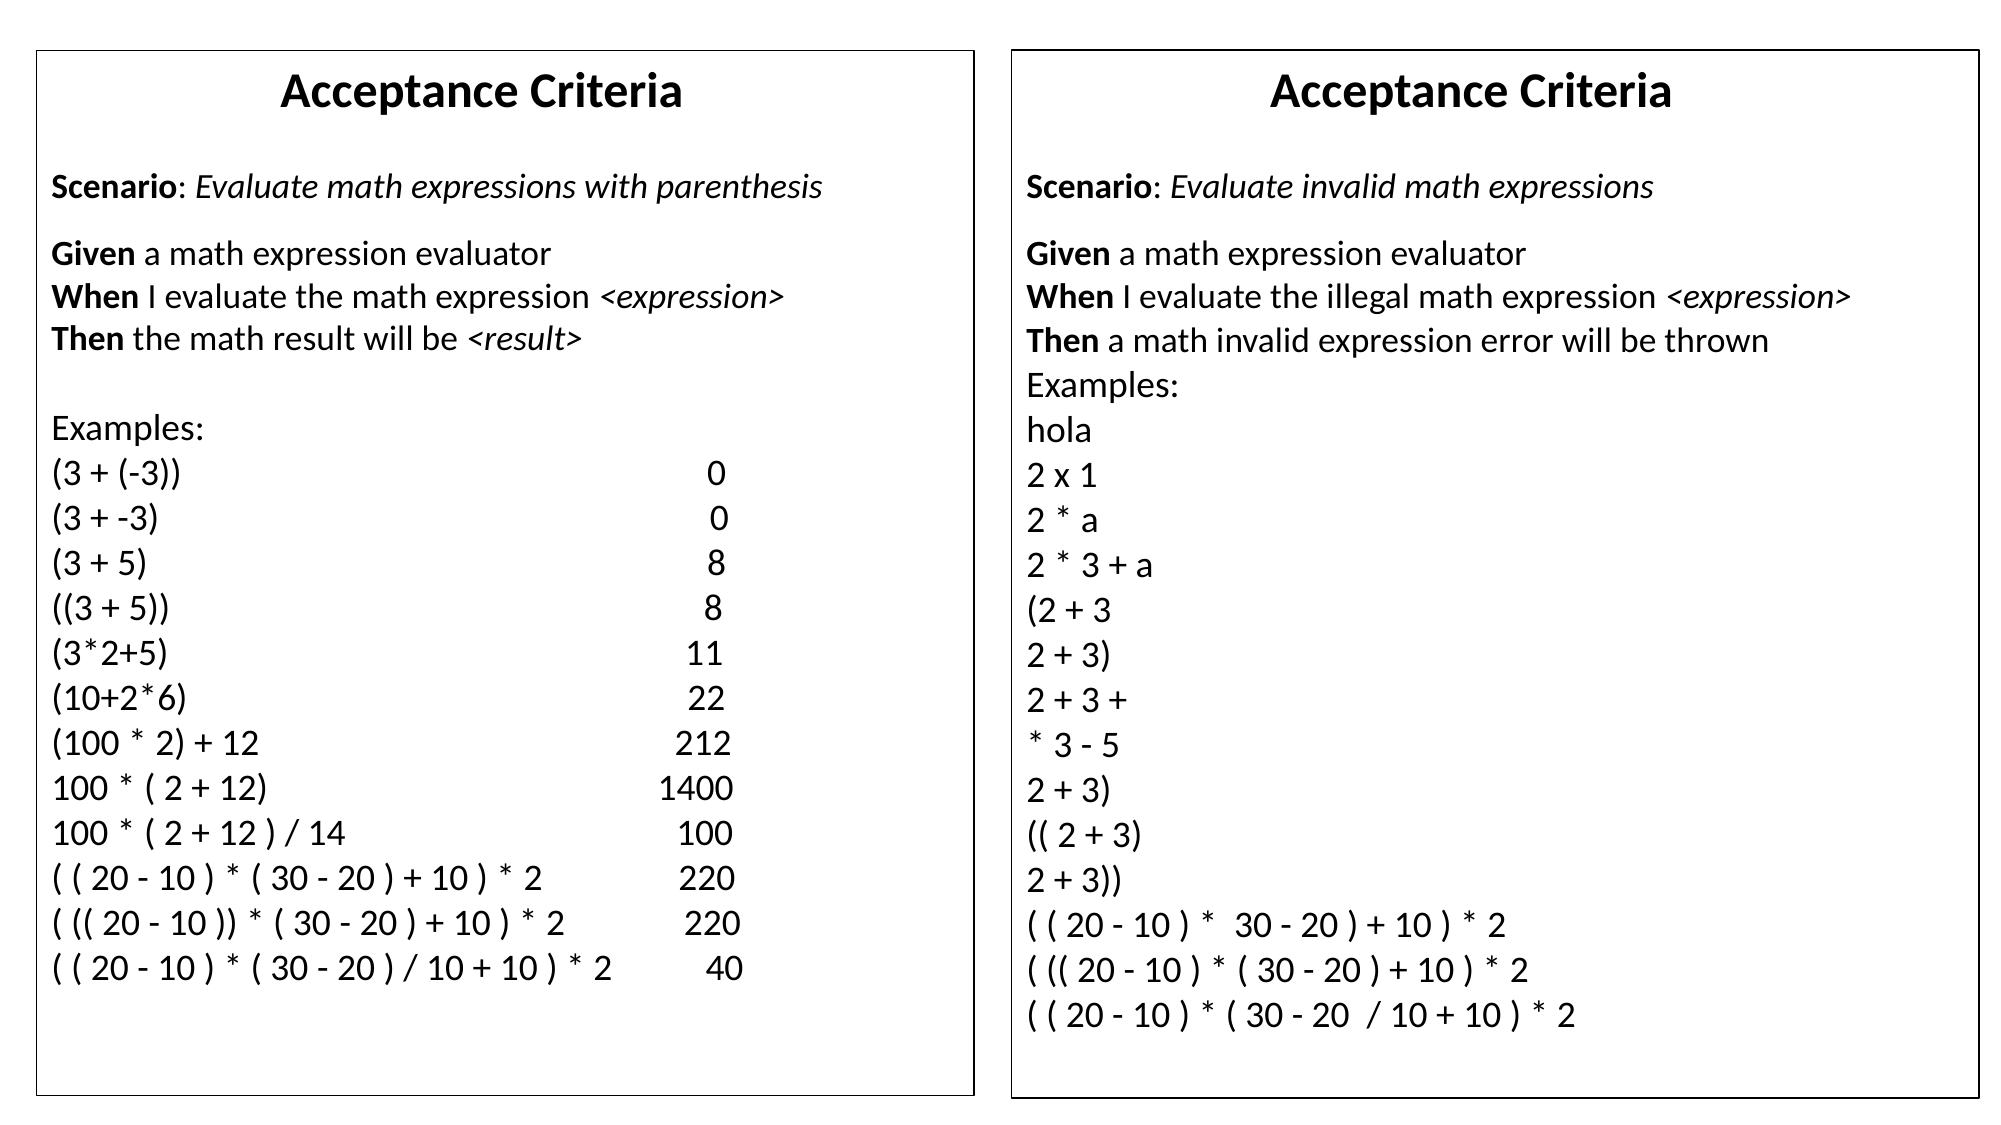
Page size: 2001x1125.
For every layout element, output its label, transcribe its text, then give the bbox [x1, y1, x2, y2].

text_box Acceptance Criteria Scenario: Evaluate math expressions with parenthesis Given a math expression evaluator When I evaluate the math expression <expression> Then the math result will be <result> Examples: (3 + (-3)) 0 (3 + -3) 0 (3 + 5) 8 ((3 + 5)) 8 (3*2+5) 11 (10+2*6) 22 (100 * 2) + 12 212 100 * ( 2 + 12) 1400 100 * ( 2 + 12 ) / 14 100 ( ( 20 - 10 ) * ( 30 - 20 ) + 10 ) * 2 220 ( (( 20 - 10 )) * ( 30 - 20 ) + 10 ) * 2 220 ( ( 20 - 10 ) * ( 30 - 20 ) / 10 + 10 ) * 2 40 [36, 50, 975, 1096]
text_box Acceptance Criteria Scenario: Evaluate invalid math expressions Given a math expression evaluator When I evaluate the illegal math expression <expression> Then a math invalid expression error will be thrown Examples: hola 2 x 1 2 * a 2 * 3 + a (2 + 3 2 + 3) 2 + 3 + * 3 - 5 2 + 3) (( 2 + 3) 2 + 3)) ( ( 20 - 10 ) * 30 - 20 ) + 10 ) * 2 ( (( 20 - 10 ) * ( 30 - 20 ) + 10 ) * 2 ( ( 20 - 10 ) * ( 30 - 20 / 10 + 10 ) * 2 [1011, 50, 1979, 1098]
